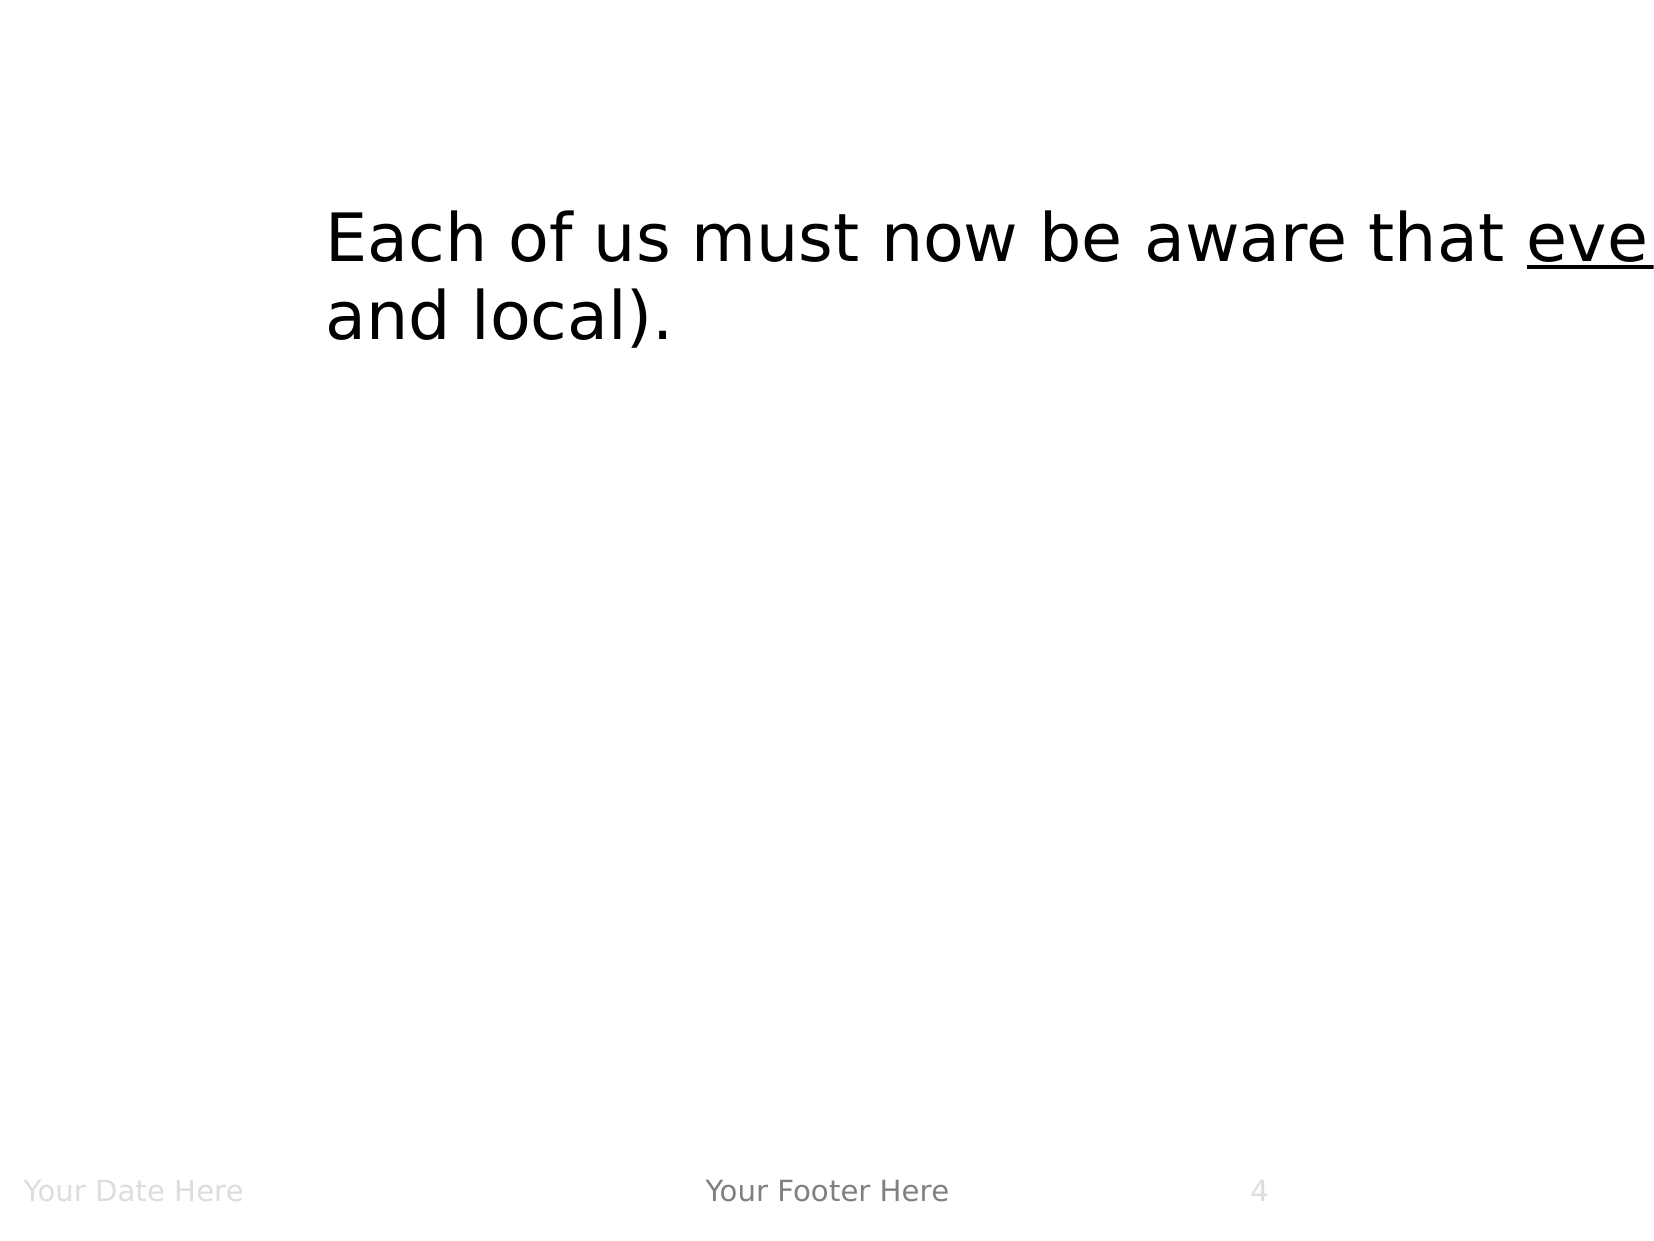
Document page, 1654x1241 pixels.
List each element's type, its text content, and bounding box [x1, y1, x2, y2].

text_box Each of us must now be aware that every bit of information we give out about ourselves is collected, filed, and (probably) sold by businesses and governments (federal, state, and local). [310, 192, 1419, 653]
text_box [1250, 1172, 1636, 1241]
text_box Your Footer Here [565, 1172, 1090, 1241]
text_box Your Date Here [23, 1172, 409, 1241]
